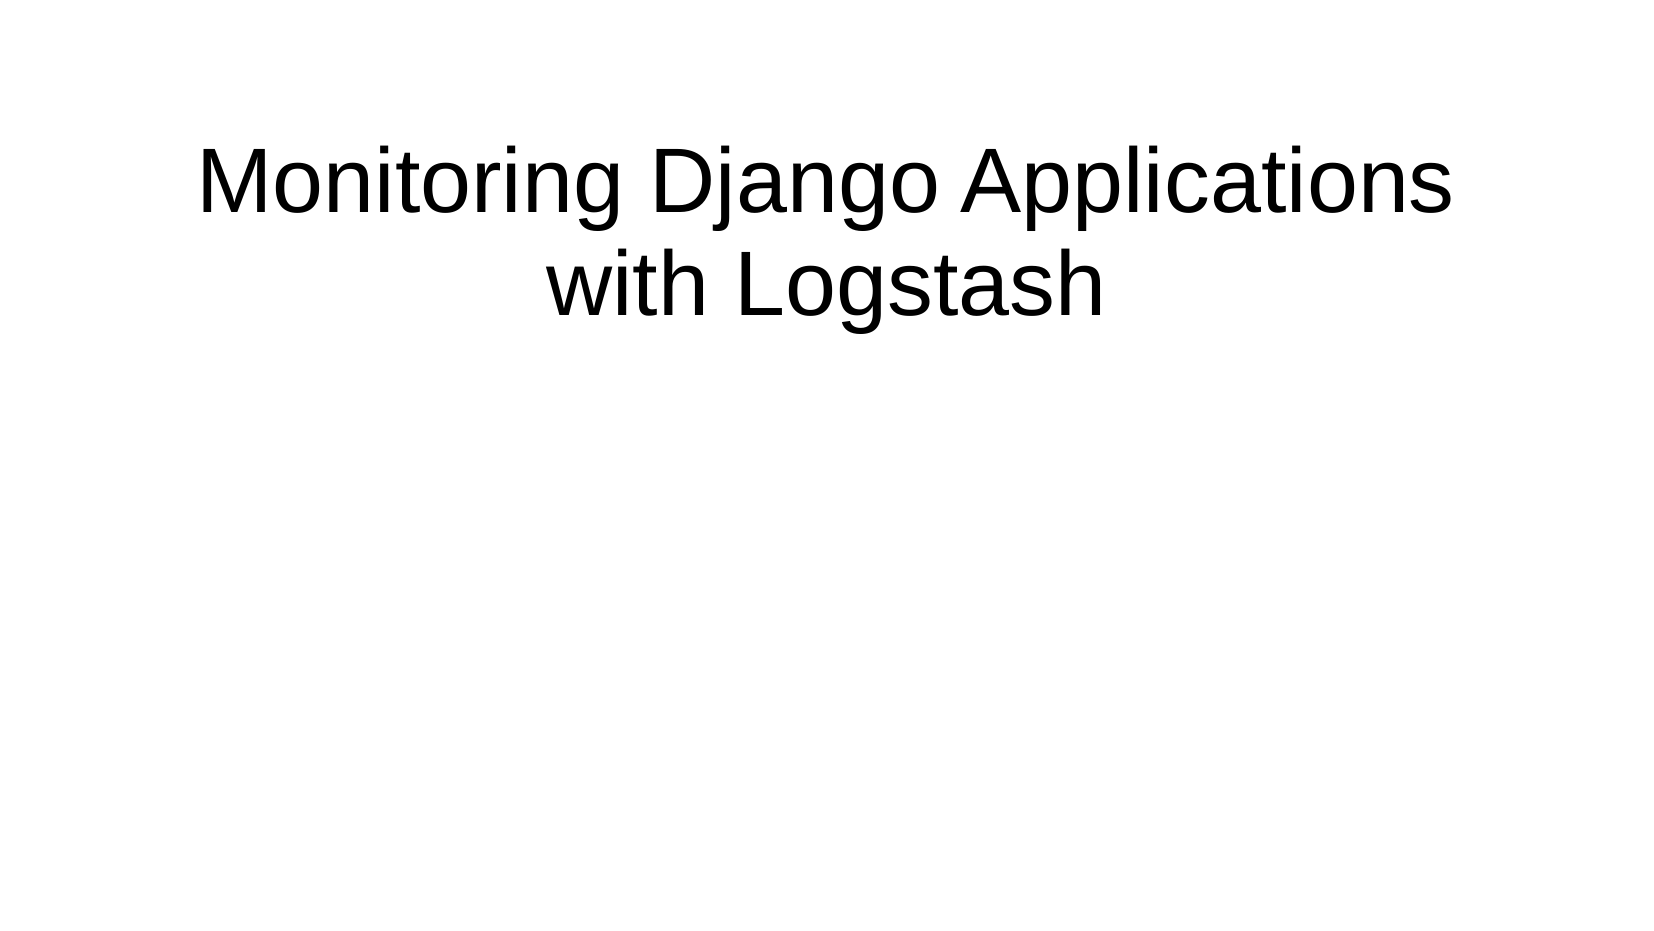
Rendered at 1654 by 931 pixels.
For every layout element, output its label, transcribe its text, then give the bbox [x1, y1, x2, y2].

title Monitoring Django Applications with Logstash [82, 129, 1571, 336]
